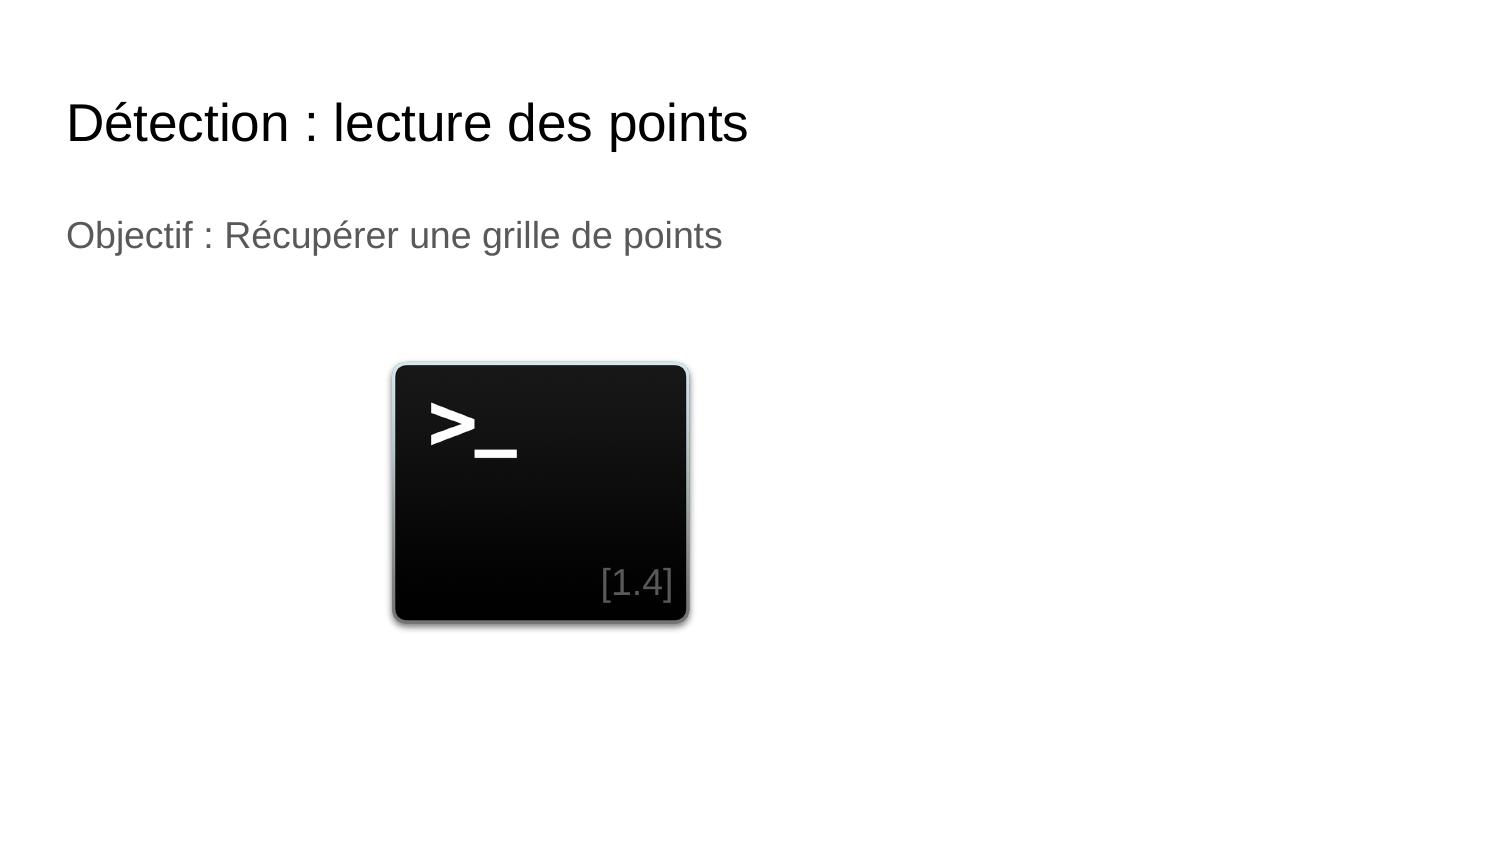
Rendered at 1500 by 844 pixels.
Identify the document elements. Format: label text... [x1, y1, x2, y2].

picture [372, 324, 709, 661]
list Objectif : Récupérer une grille de points [51, 189, 1449, 750]
text_box [1.4] [585, 543, 693, 611]
title Détection : lecture des points [51, 72, 1449, 167]
